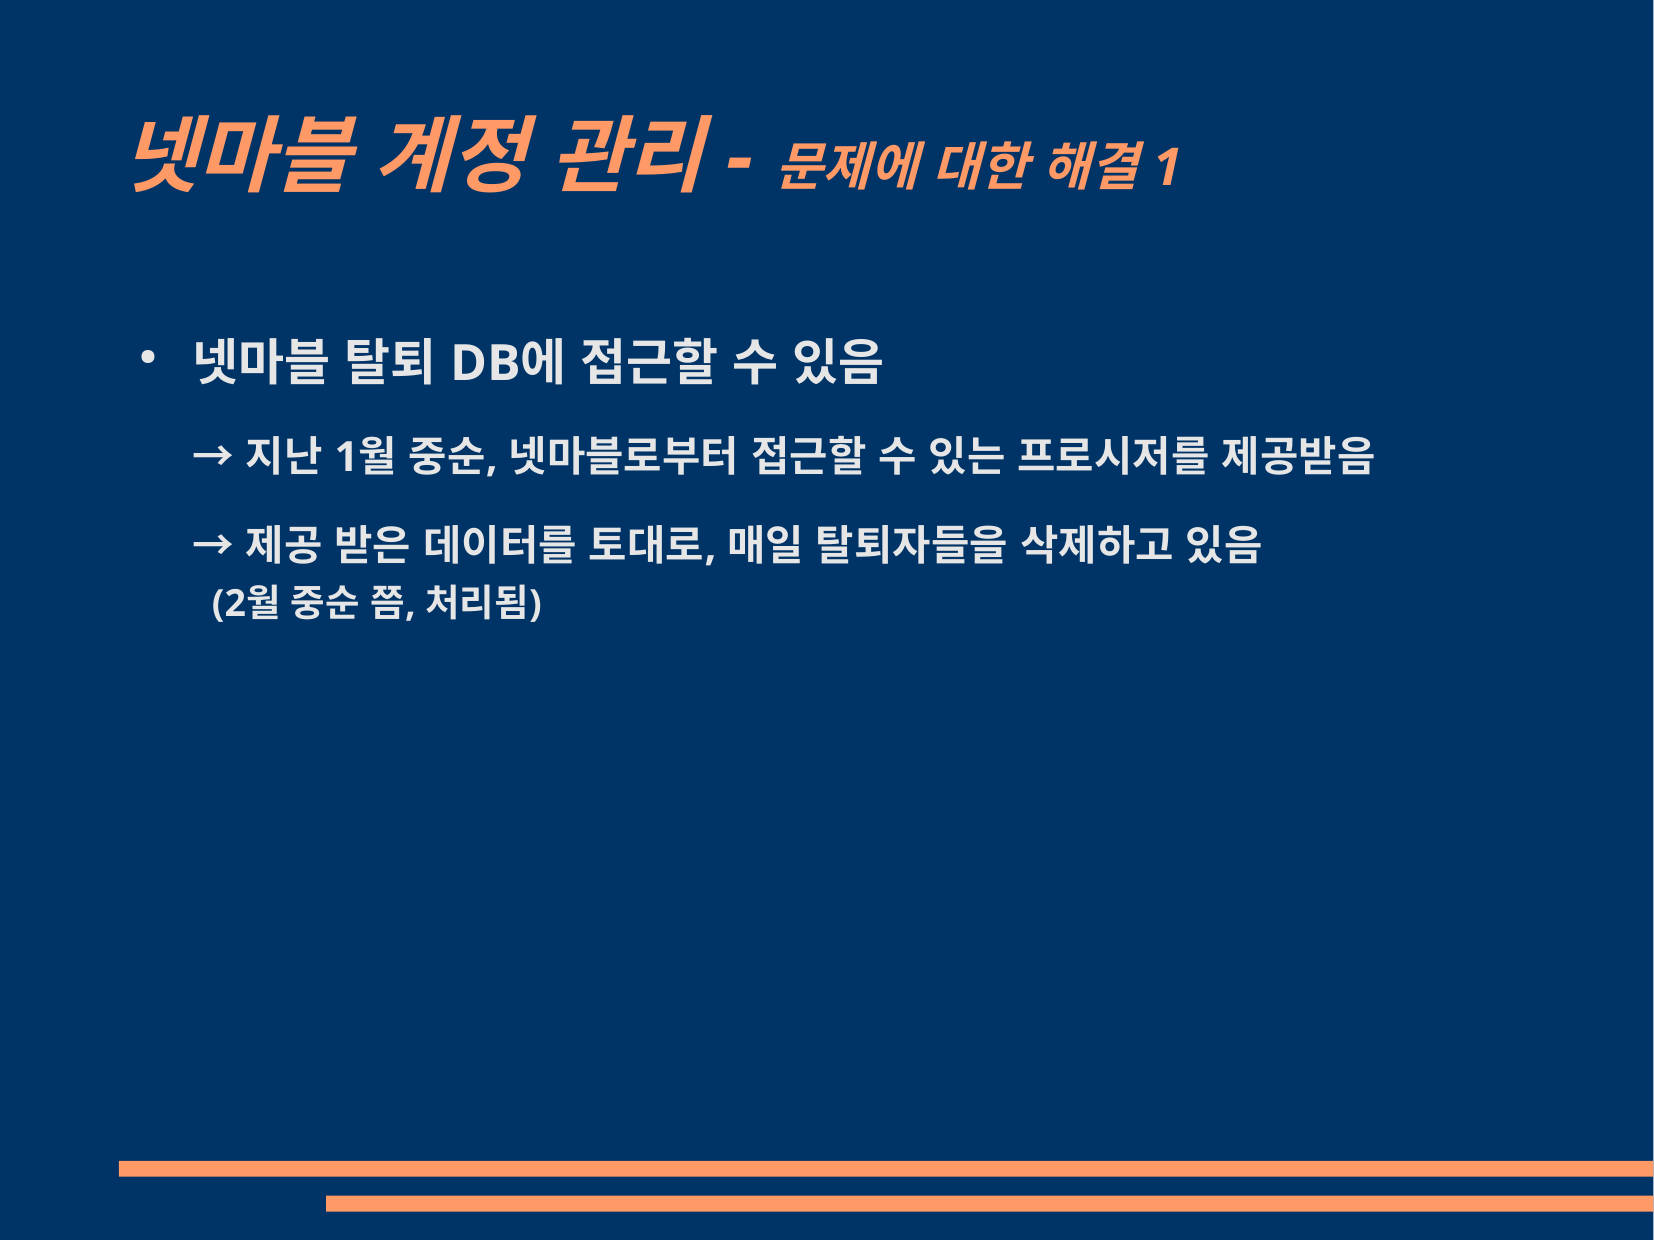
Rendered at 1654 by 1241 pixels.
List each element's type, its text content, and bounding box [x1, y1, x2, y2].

title 넷마블 계정 관리 - 문제에 대한 해결 1 [121, 46, 1534, 254]
list 넷마블 탈퇴 DB에 접근할 수 있음 → 지난 1월 중순, 넷마블로부터 접근할 수 있는 프로시저를 제공받음 → 제공 받은 데이터를 토대로, 매일 탈퇴자들을 삭제하고 있음 (2월 중순 쯤, 처리됨) [121, 322, 1561, 1132]
